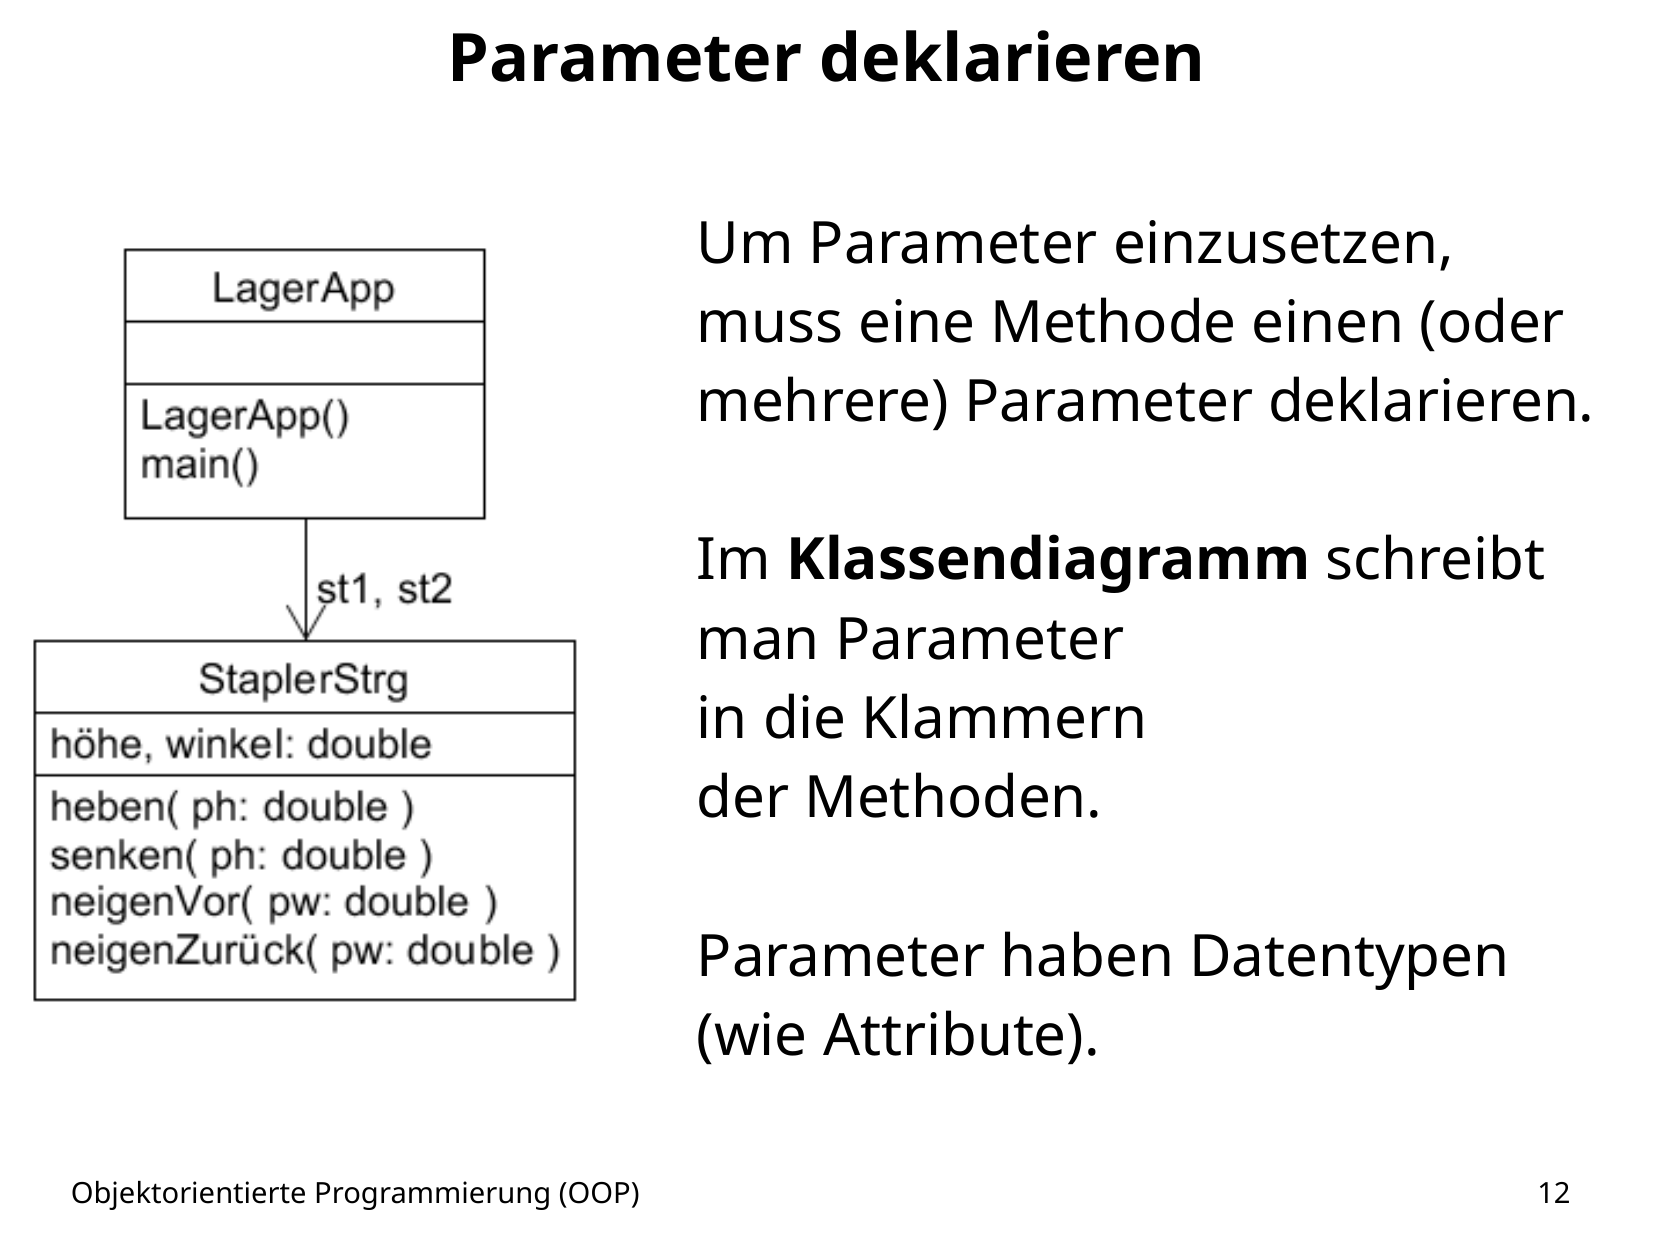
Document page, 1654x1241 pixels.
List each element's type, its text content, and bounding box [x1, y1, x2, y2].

picture [32, 247, 579, 1004]
list Um Parameter einzusetzen, muss eine Methode einen (oder mehrere) Parameter deklarieren. Im Klassendiagramm schreibt man Parameter in die Klammern der Methoden. Parameter haben Datentypen (wie Attribute). [696, 200, 1607, 1146]
title Parameter deklarieren [0, 5, 1654, 107]
